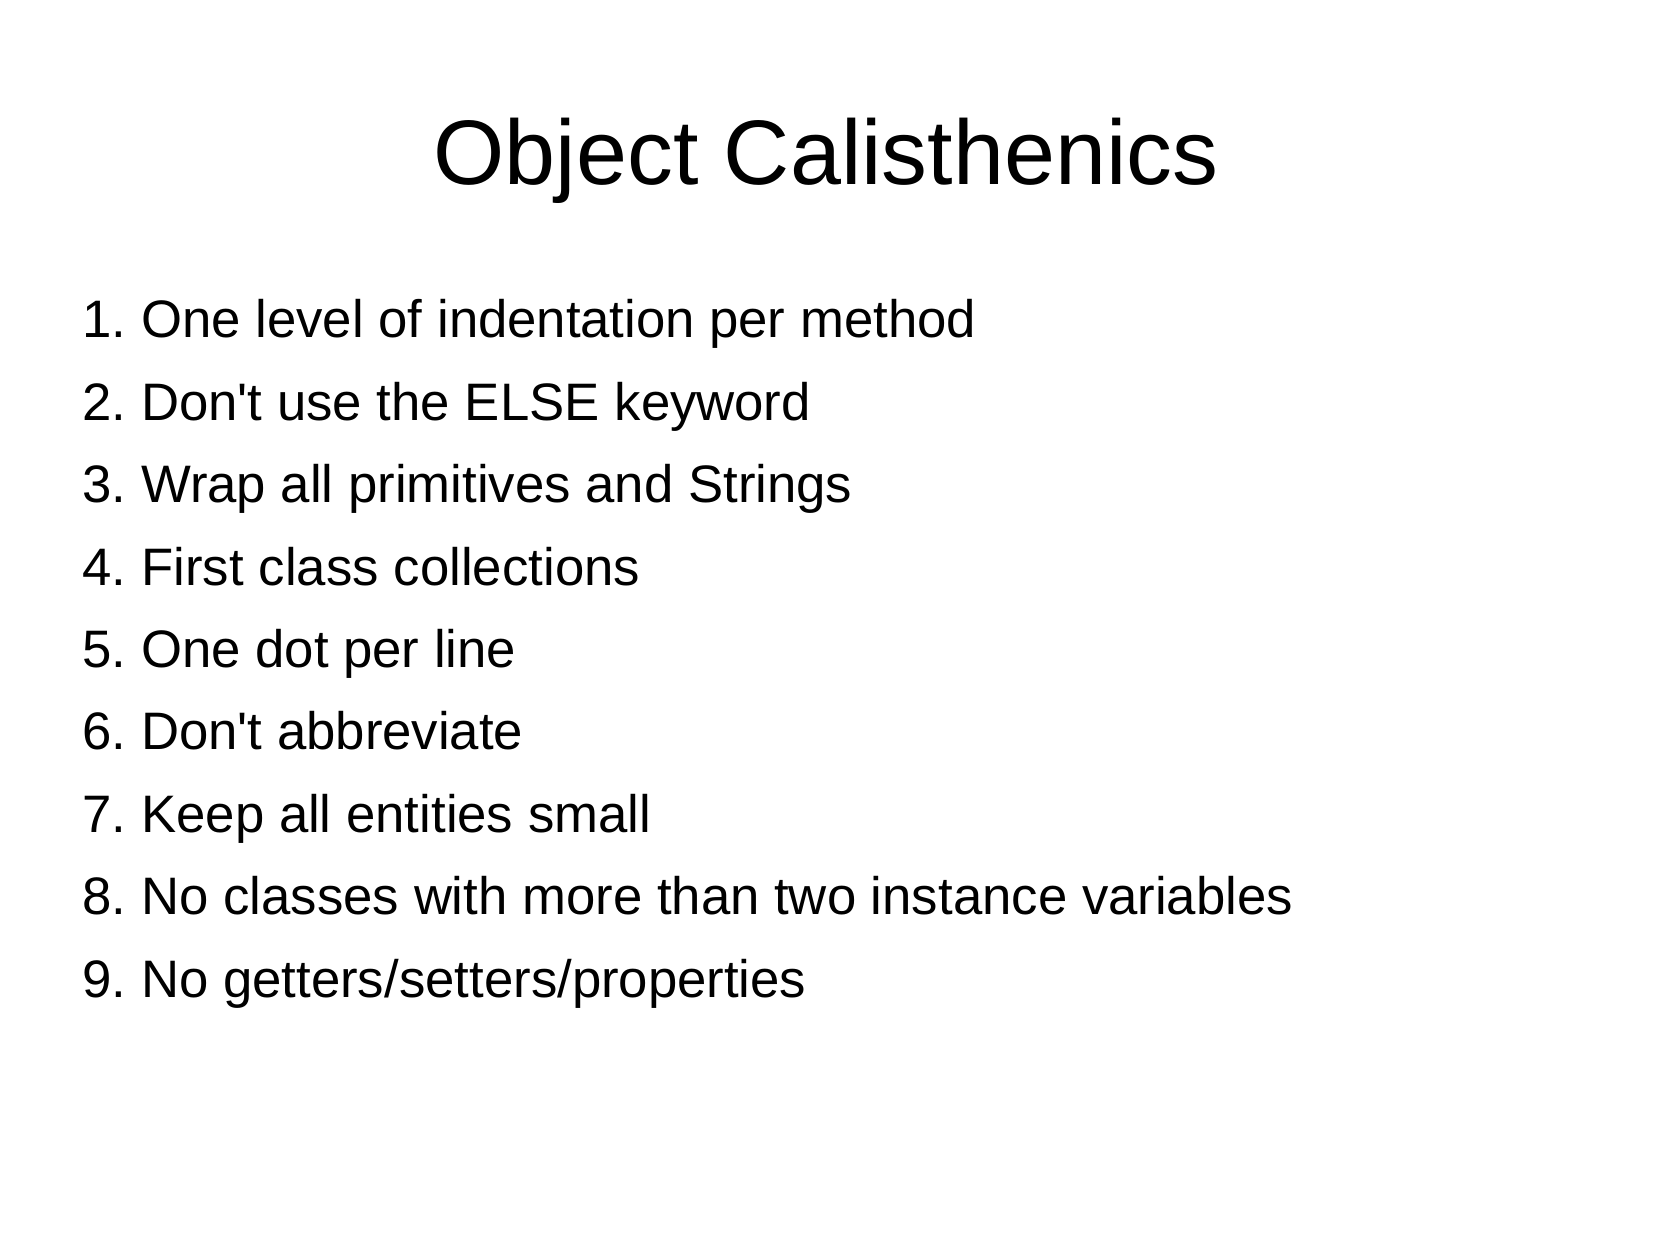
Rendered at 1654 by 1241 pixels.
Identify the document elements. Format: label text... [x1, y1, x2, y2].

title Object Calisthenics [82, 49, 1571, 257]
list 1. One level of indentation per method 2. Don't use the ELSE keyword 3. Wrap all primitives and Strings 4. First class collections 5. One dot per line 6. Don't abbreviate 7. Keep all entities small 8. No classes with more than two instance variables 9. No getters/setters/properties [82, 290, 1538, 1010]
